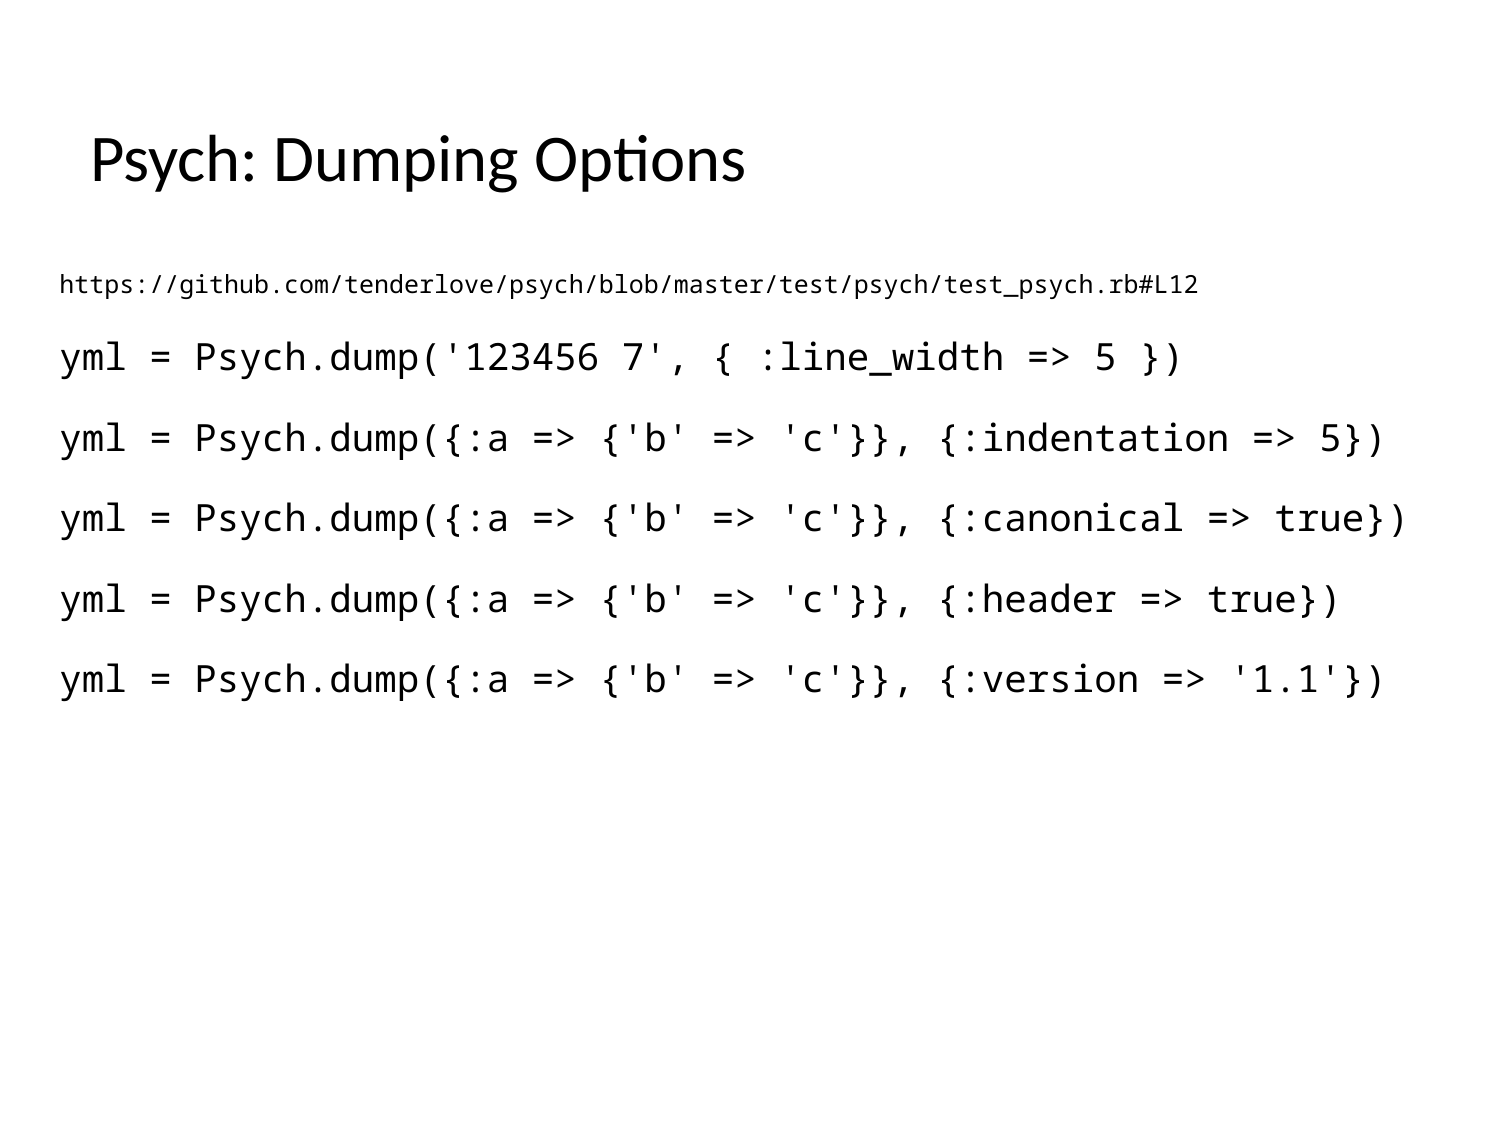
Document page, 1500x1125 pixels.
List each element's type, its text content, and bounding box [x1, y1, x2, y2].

list https://github.com/tenderlove/psych/blob/master/test/psych/test_psych.rb#L12 yml = Psych.dump('123456 7', { :line_width => 5 }) yml = Psych.dump({:a => {'b' => 'c'}}, {:indentation => 5}) yml = Psych.dump({:a => {'b' => 'c'}}, {:canonical => true}) yml = Psych.dump({:a => {'b' => 'c'}}, {:header => true}) yml = Psych.dump({:a => {'b' => 'c'}}, {:version => '1.1'}) [59, 267, 1440, 920]
title Psych: Dumping Options [90, 43, 1365, 267]
